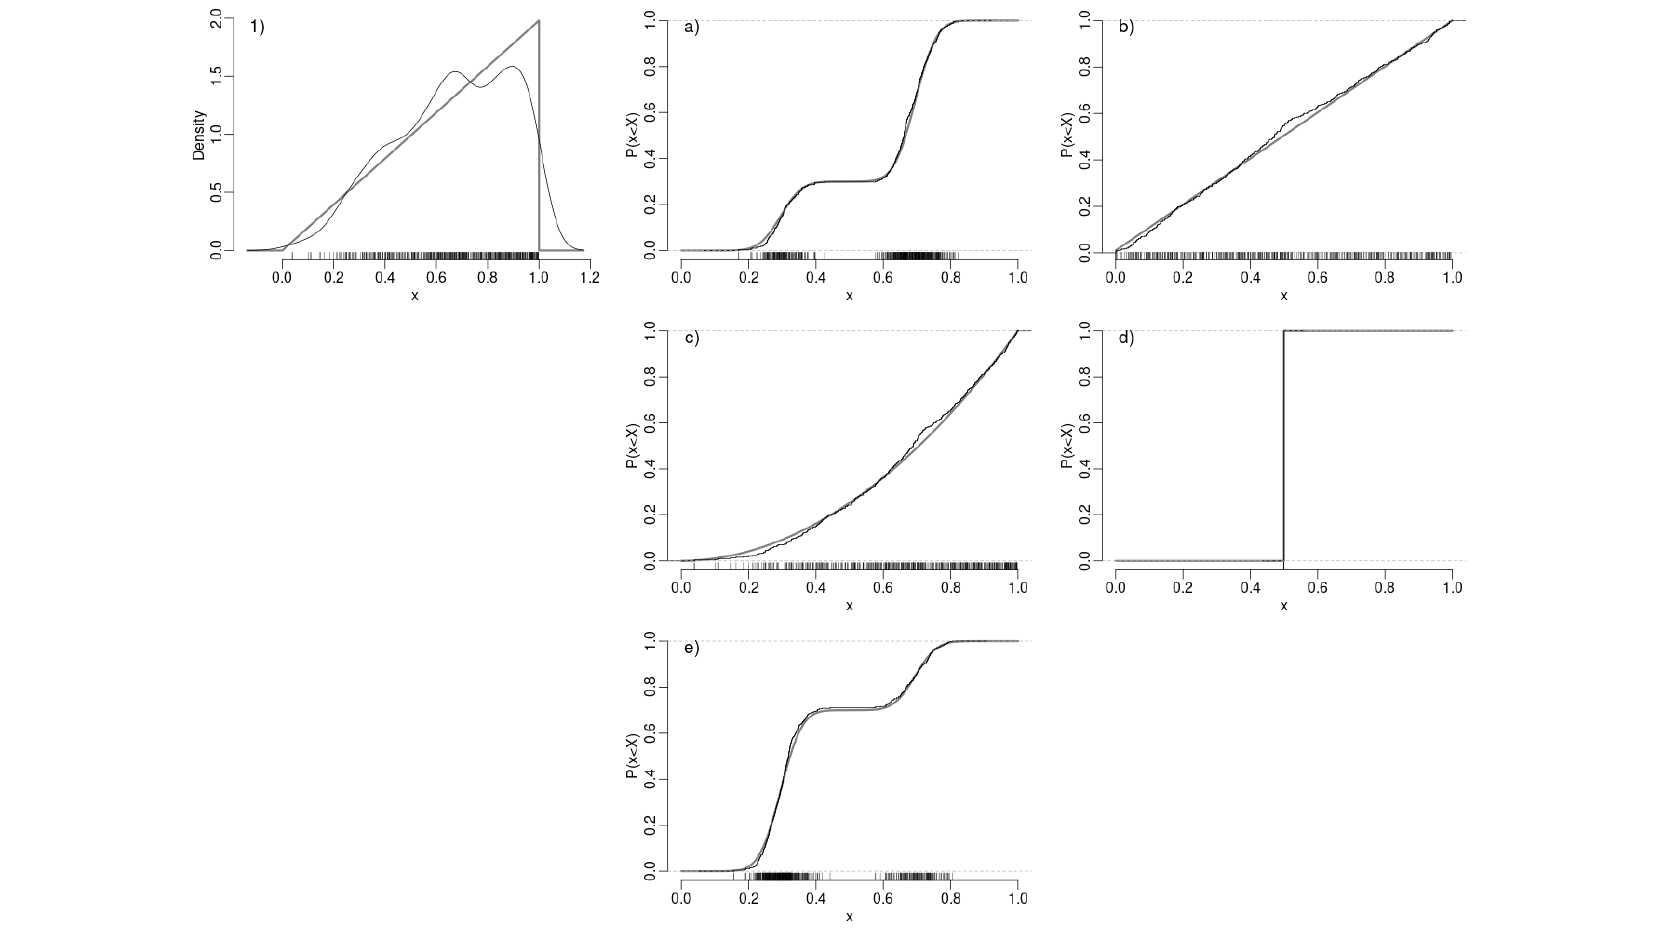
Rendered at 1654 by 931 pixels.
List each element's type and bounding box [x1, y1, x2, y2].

picture [180, 2, 1483, 931]
